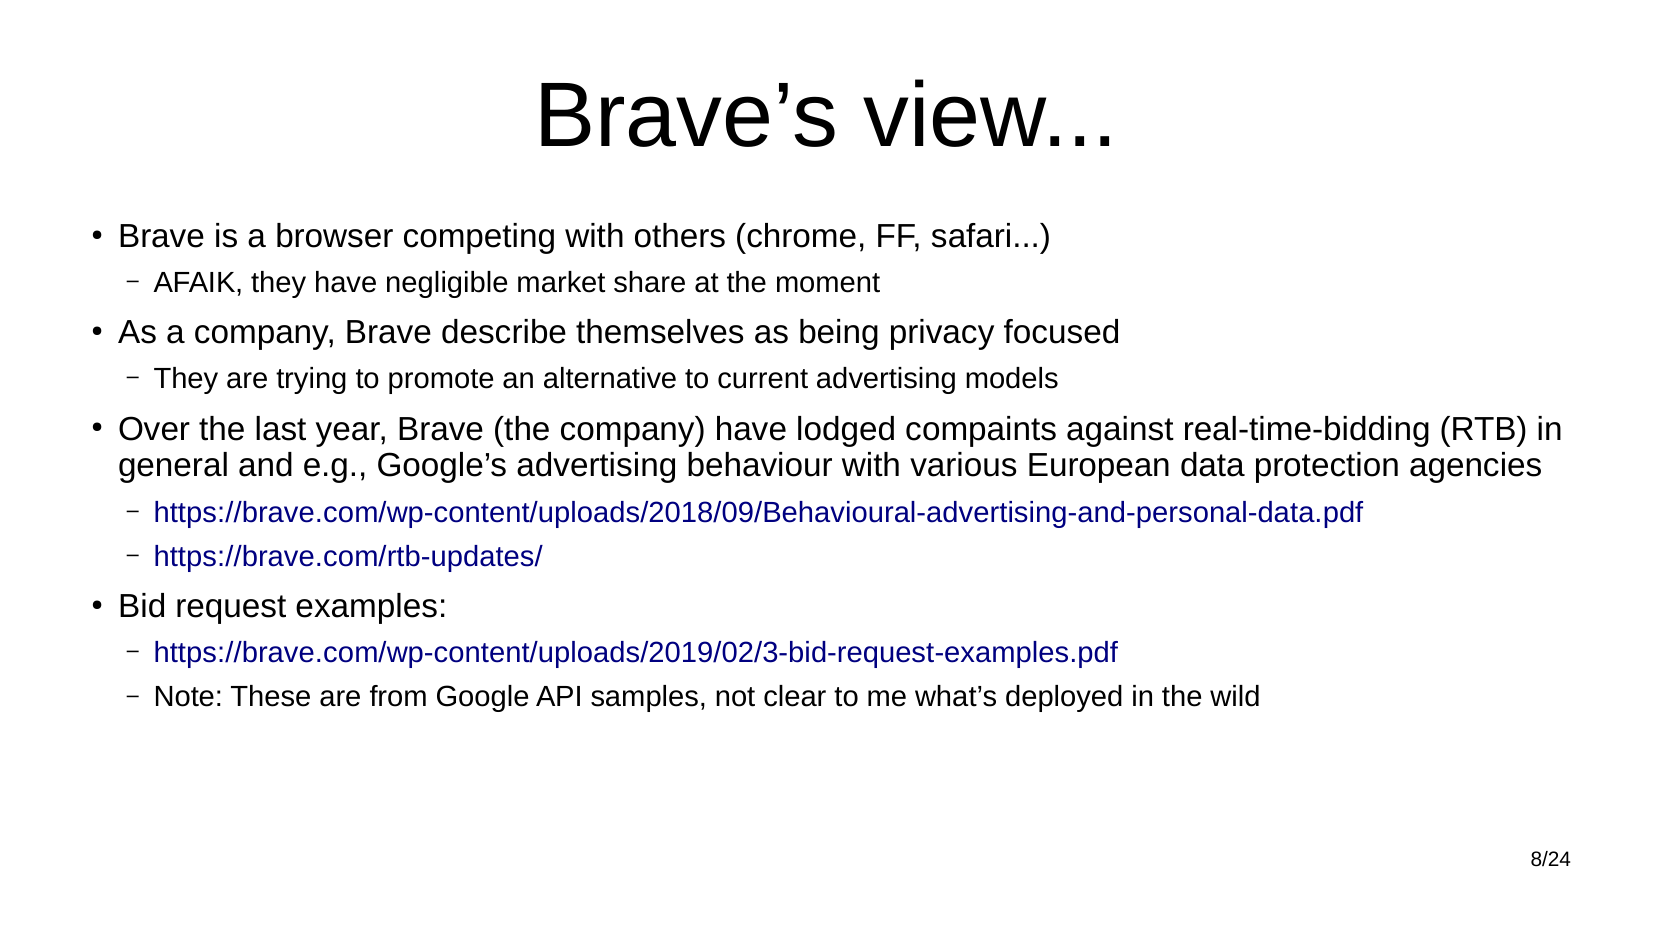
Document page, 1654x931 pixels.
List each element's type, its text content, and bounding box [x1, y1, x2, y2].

title Brave’s view... [82, 37, 1571, 193]
list Brave is a browser competing with others (chrome, FF, safari...) AFAIK, they have negligible market share at the moment As a company, Brave describe themselves as being privacy focused They are trying to promote an alternative to current advertising models Over the last year, Brave (the company) have lodged compaints against real-time-bidding (RTB) in general and e.g., Google’s advertising behaviour with various European data protection agencies https://brave.com/wp-content/uploads/2018/09/Behavioural-advertising-and-personal-data.pdf https://brave.com/rtb-updates/ Bid request examples: https://brave.com/wp-content/uploads/2019/02/3-bid-request-examples.pdf Note: These are from Google API samples, not clear to me what’s deployed in the wild [82, 217, 1571, 758]
